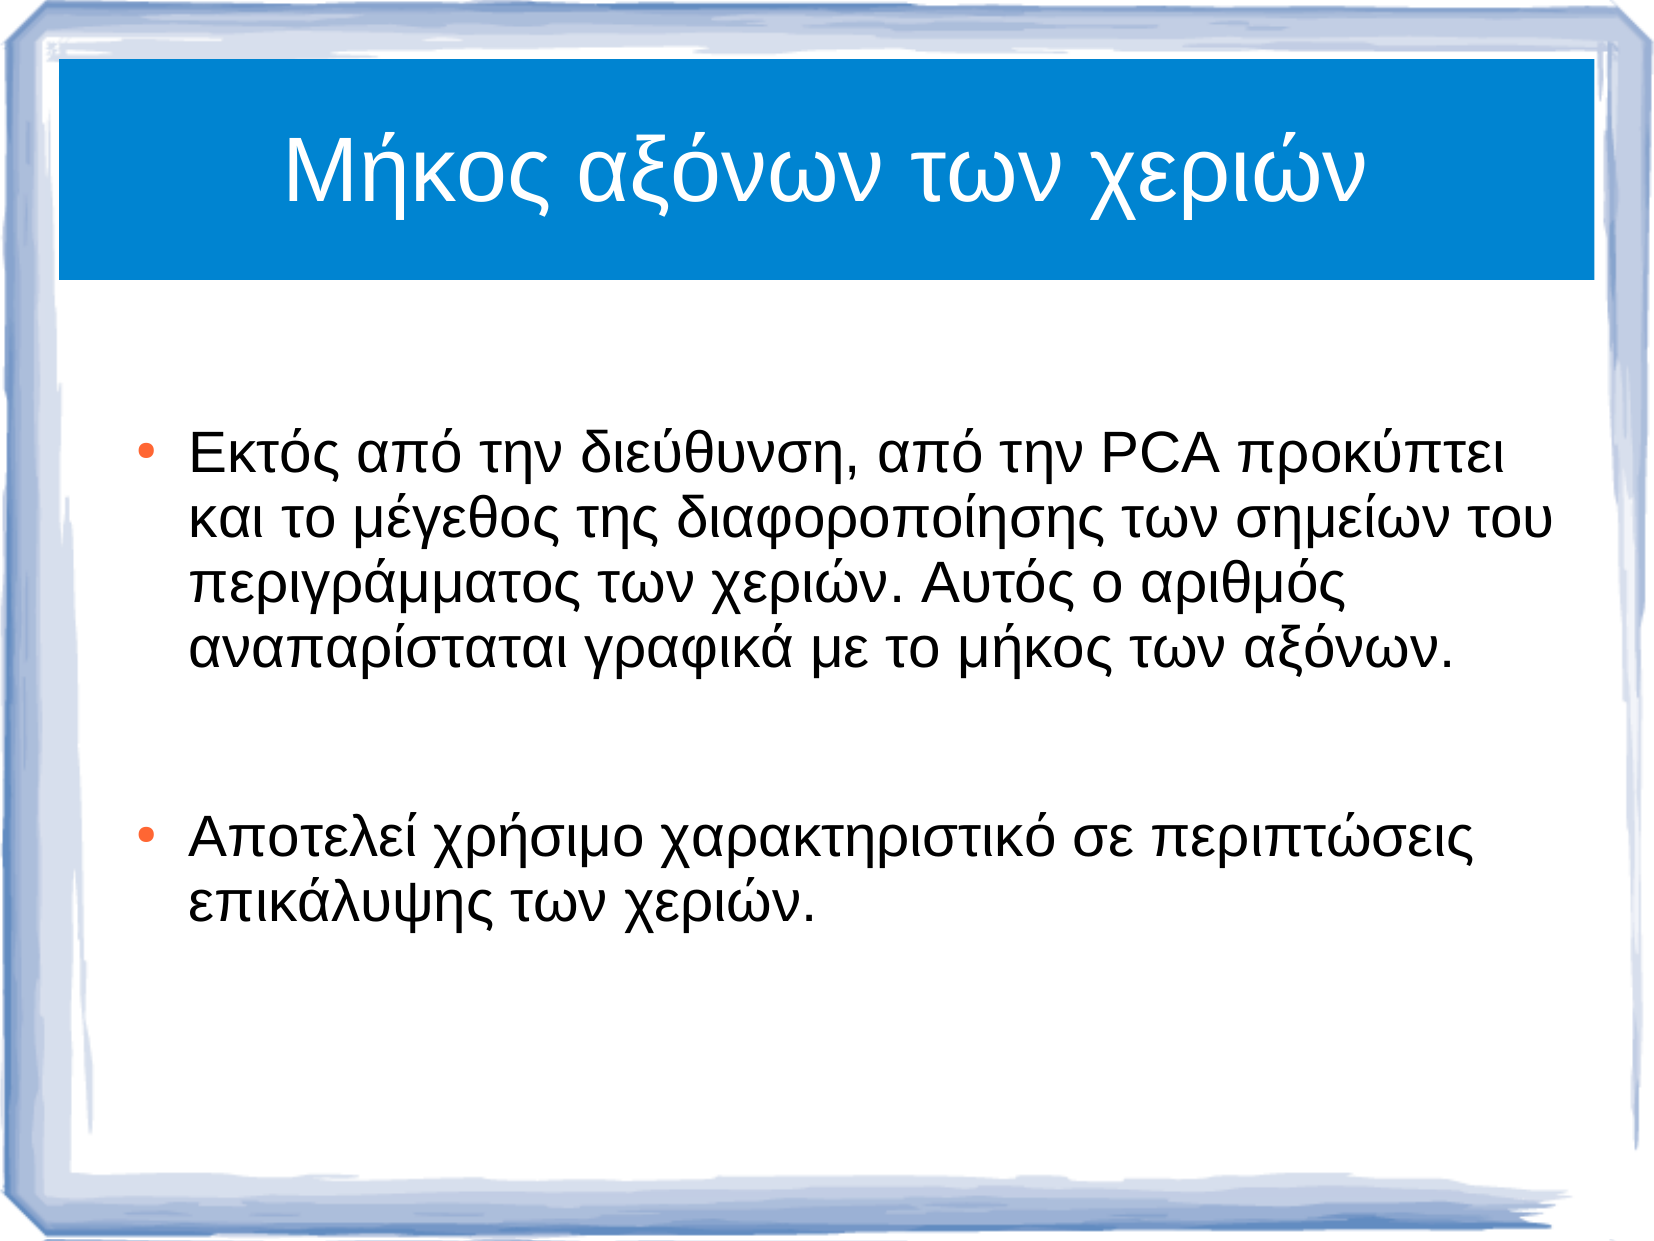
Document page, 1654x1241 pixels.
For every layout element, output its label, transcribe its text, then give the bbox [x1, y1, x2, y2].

picture [0, 0, 1654, 1241]
title Μήκος αξόνων των χεριών [59, 59, 1595, 280]
list Εκτός από την διεύθυνση, από την PCA προκύπτει και το μέγεθος της διαφοροποίησης των σημείων του περιγράμματος των χεριών. Αυτός ο αριθμός αναπαρίσταται γραφικά με το μήκος των αξόνων. Αποτελεί χρήσιμο χαρακτηριστικό σε περιπτώσεις επικάλυψης των χεριών. [118, 324, 1571, 1004]
